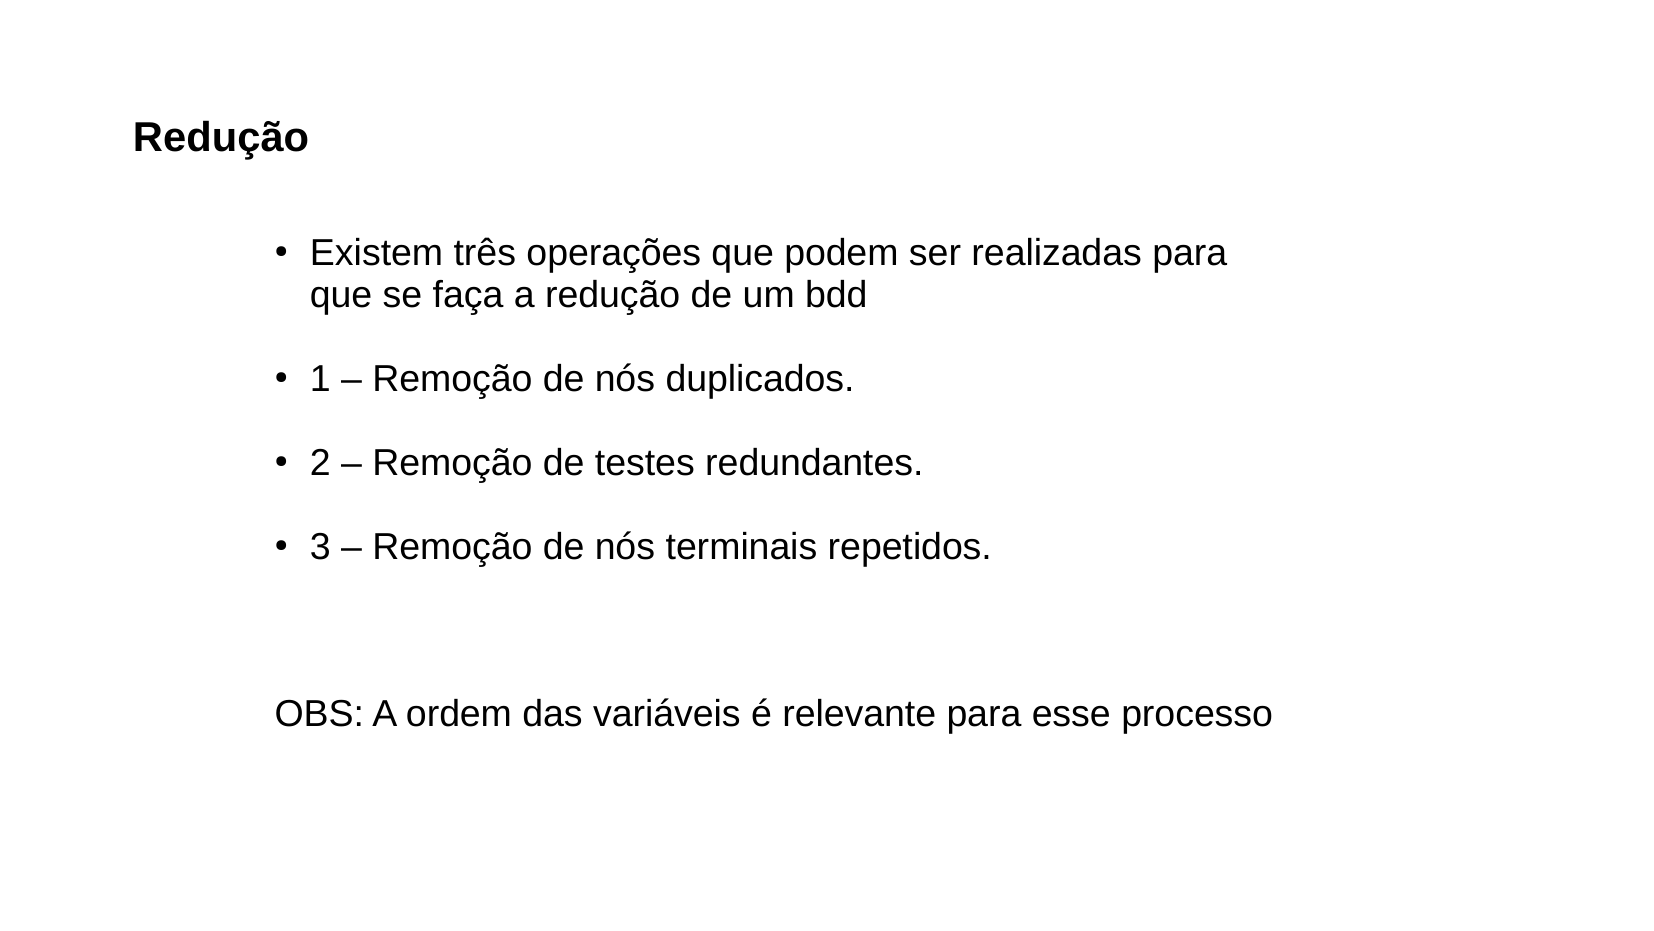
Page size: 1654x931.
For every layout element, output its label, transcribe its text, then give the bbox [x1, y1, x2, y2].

text_box Redução [118, 106, 355, 168]
text_box Existem três operações que podem ser realizadas para que se faça a redução de um bdd 1 – Remoção de nós duplicados. 2 – Remoção de testes redundantes. 3 – Remoção de nós terminais repetidos. [259, 224, 1312, 576]
text_box OBS: A ordem das variáveis é relevante para esse processo [259, 685, 1312, 742]
